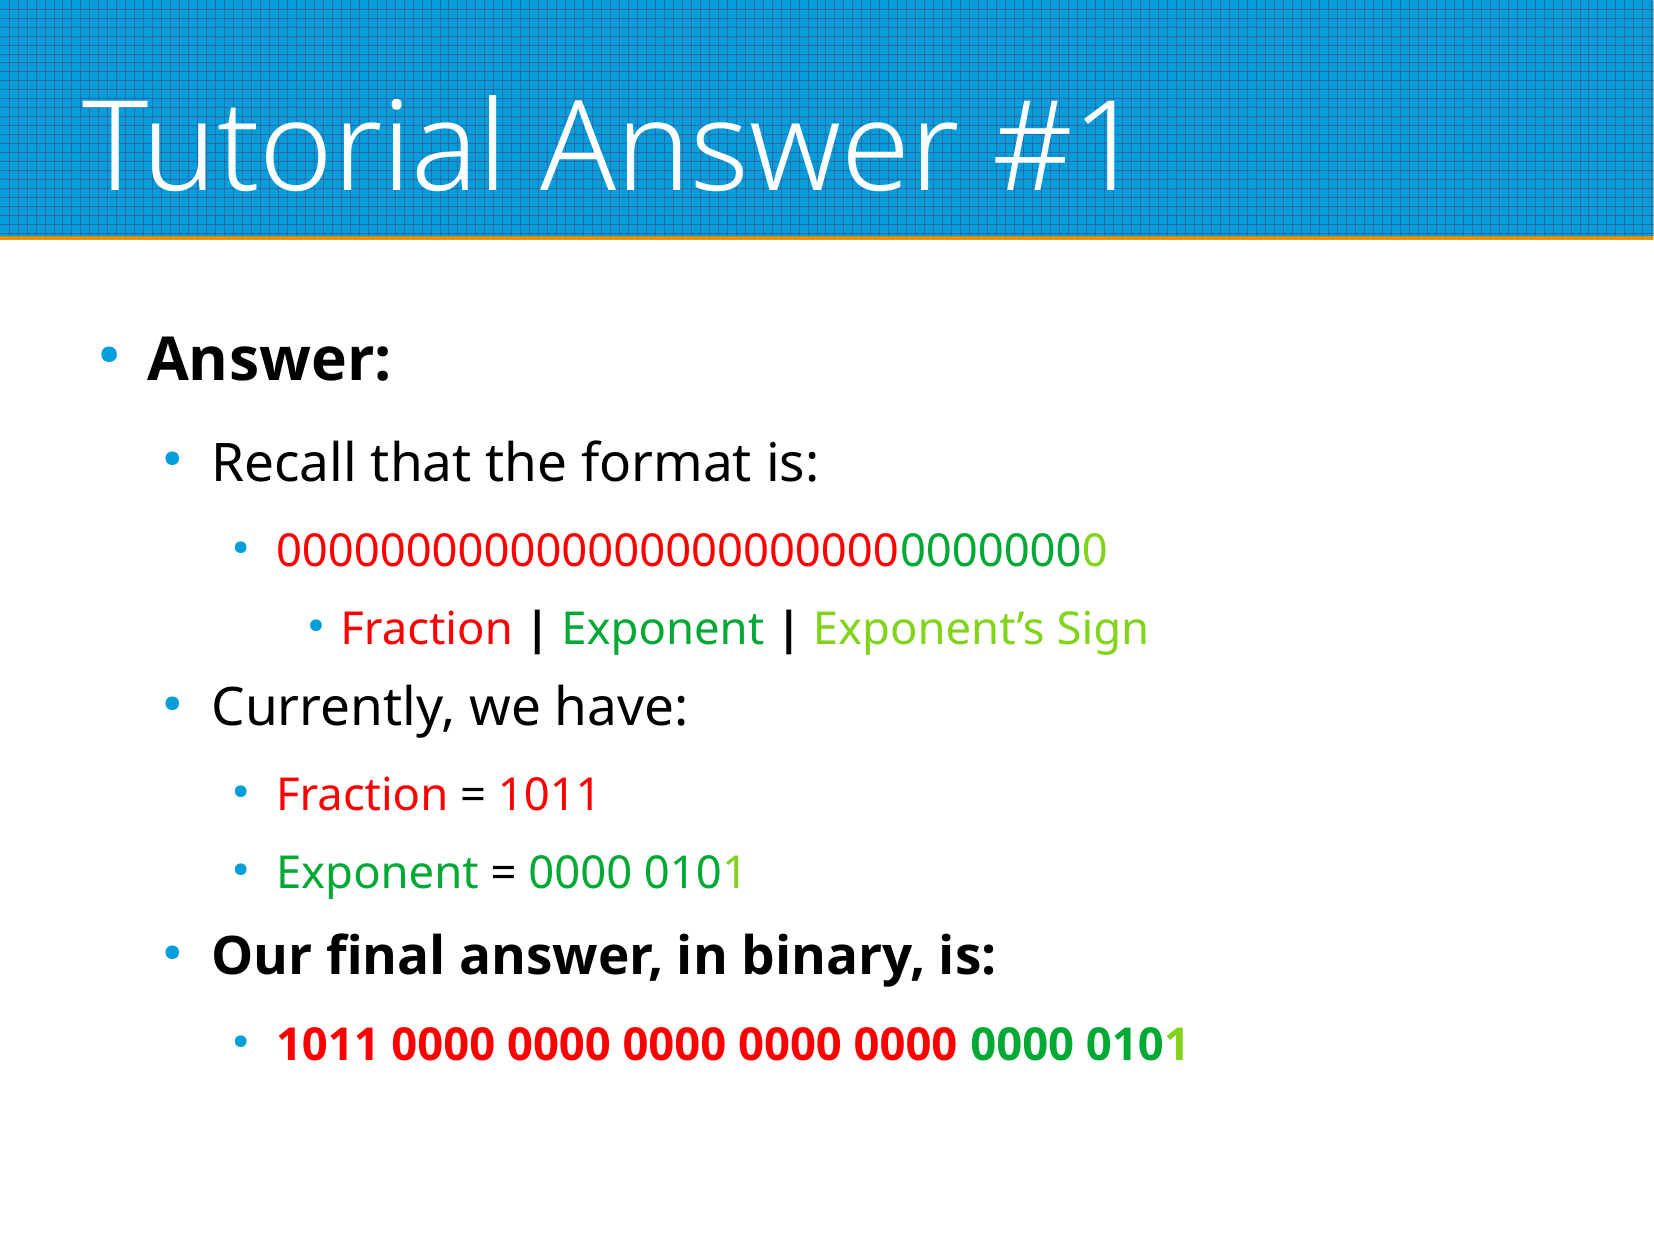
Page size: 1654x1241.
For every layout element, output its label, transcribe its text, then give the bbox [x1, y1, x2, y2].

list Answer: Recall that the format is: 00000000000000000000000000000000 Fraction | Exponent | Exponent’s Sign Currently, we have: Fraction = 1011 Exponent = 0000 0101 Our final answer, in binary, is: 1011 0000 0000 0000 0000 0000 0000 0101 [82, 314, 1563, 1081]
title Tutorial Answer #1 [82, 19, 1571, 227]
